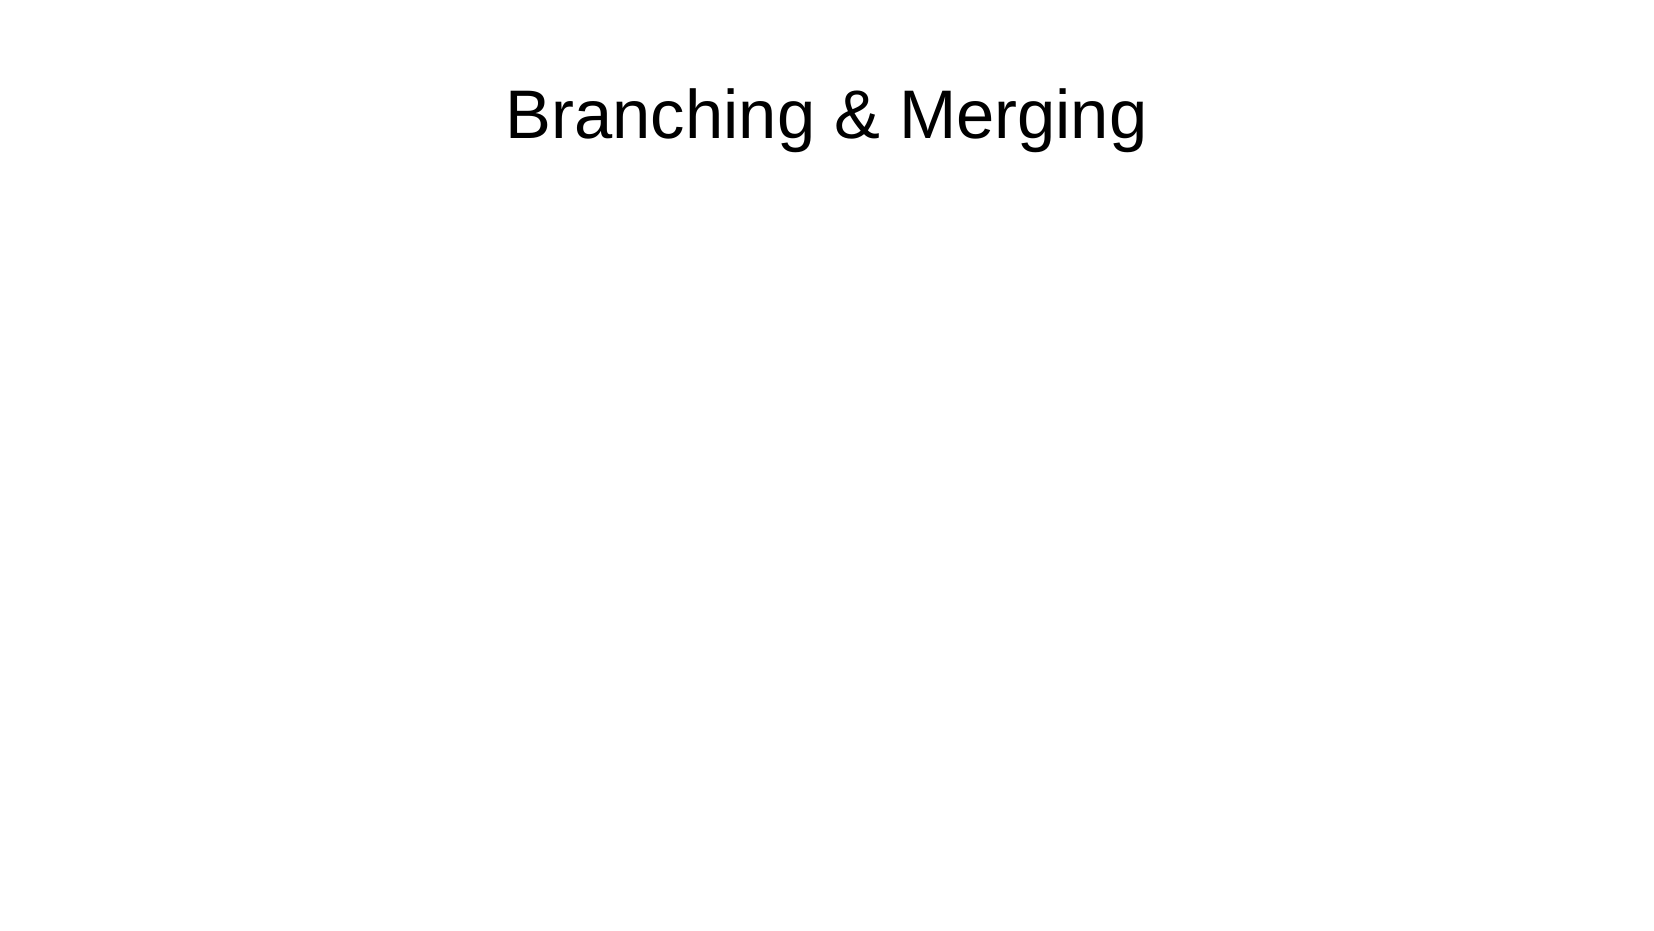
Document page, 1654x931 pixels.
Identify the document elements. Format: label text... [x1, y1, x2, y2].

title Branching & Merging [82, 37, 1571, 193]
